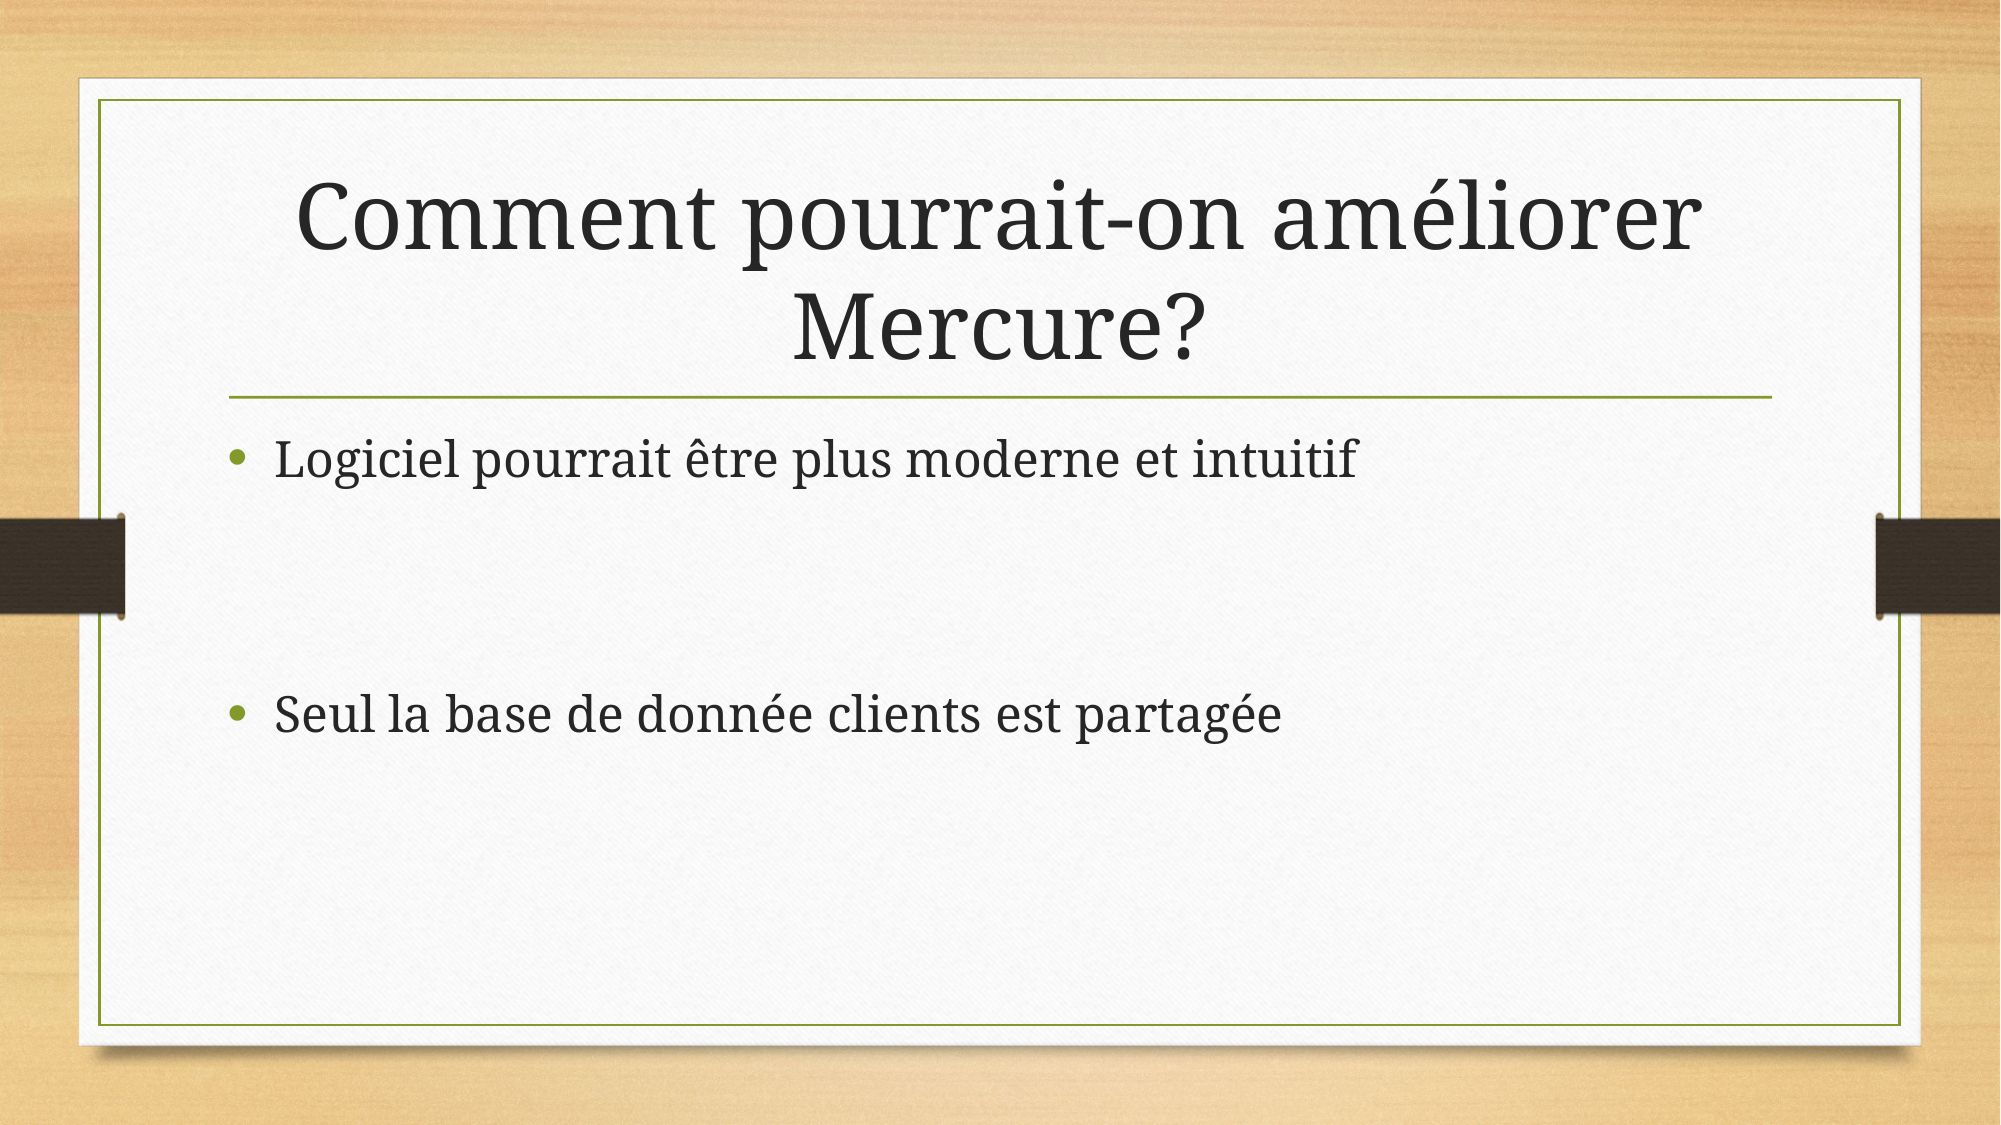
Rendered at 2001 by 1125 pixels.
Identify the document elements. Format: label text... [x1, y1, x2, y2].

picture [0, 0, 2001, 1125]
title Comment pourrait-on améliorer Mercure? [212, 161, 1788, 375]
list Logiciel pourrait être plus moderne et intuitif Seul la base de donnée clients est partagée [212, 419, 1788, 964]
